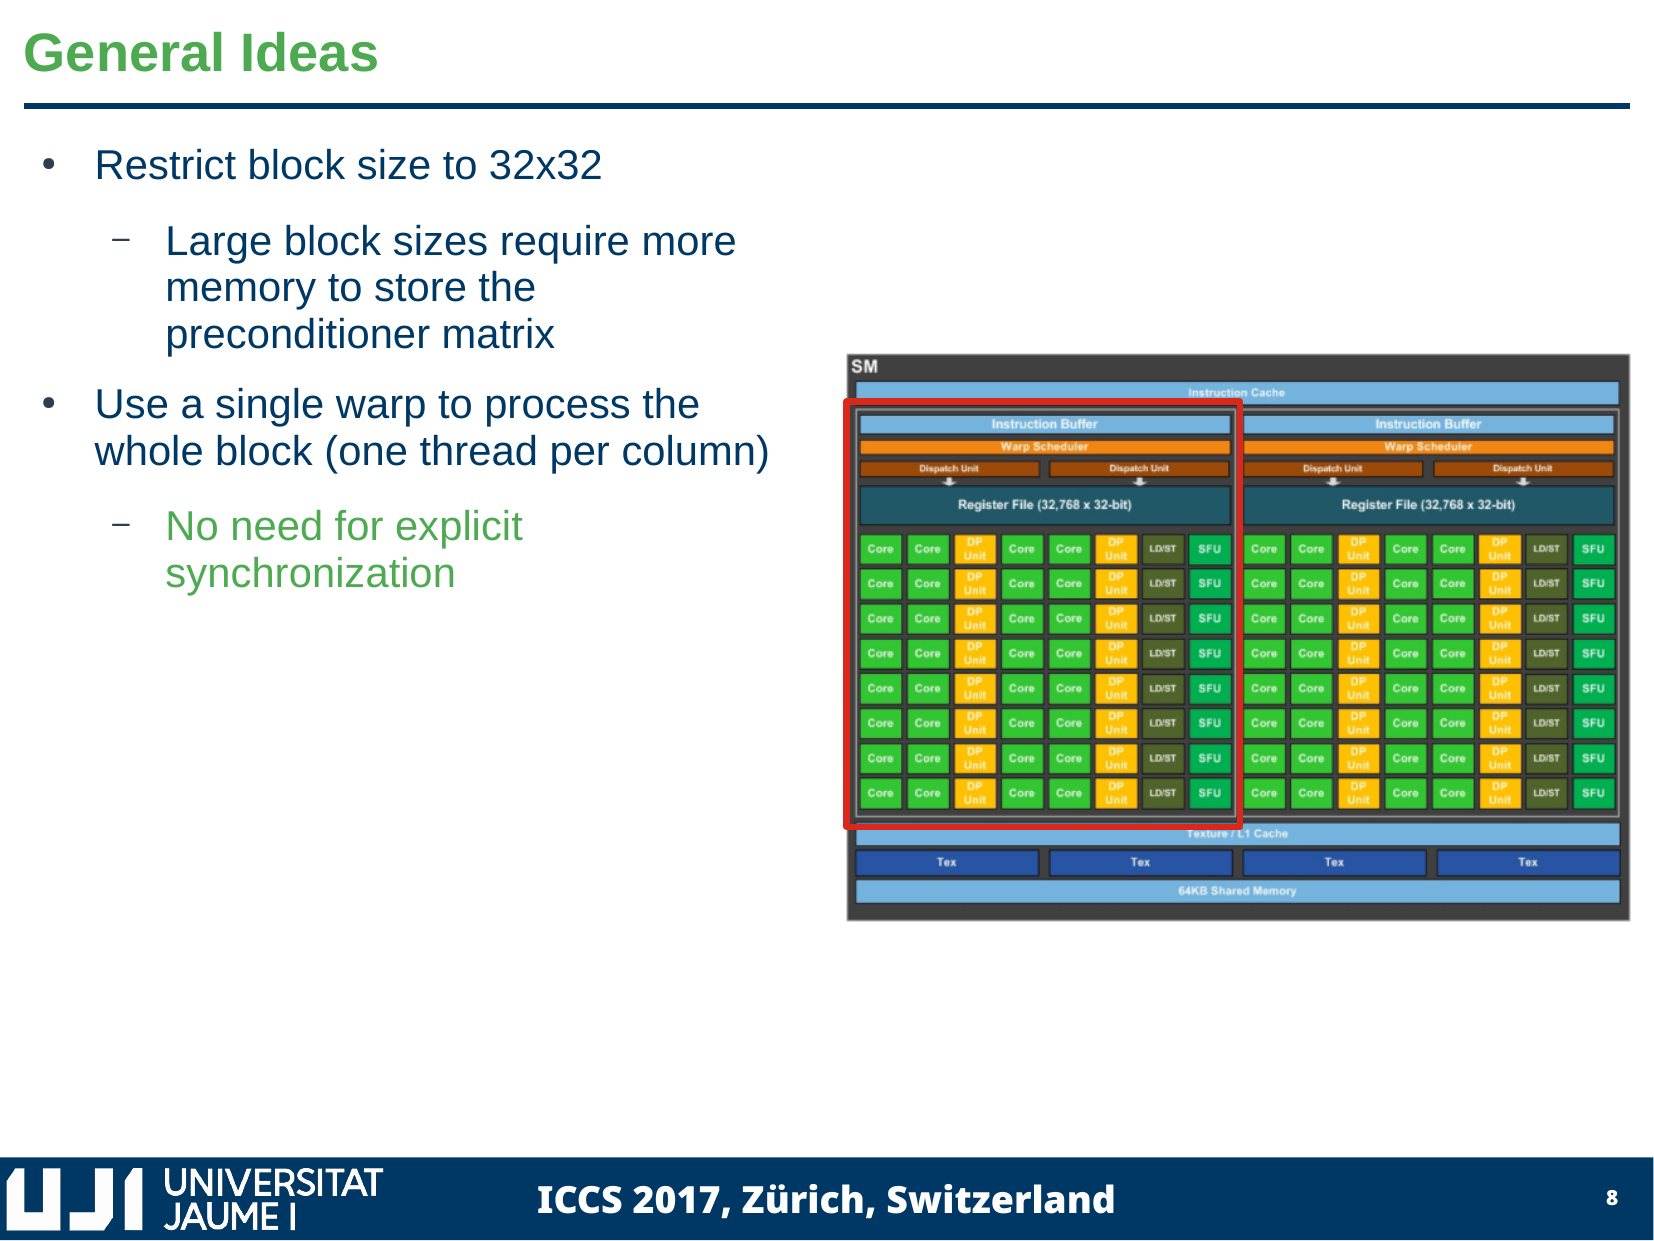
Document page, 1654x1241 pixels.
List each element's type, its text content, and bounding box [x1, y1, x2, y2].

picture [850, 405, 1237, 824]
picture [846, 291, 1631, 984]
picture [0, 1158, 390, 1241]
title General Ideas [23, 0, 1630, 107]
list Restrict block size to 32x32 Large block sizes require more memory to store the preconditioner matrix Use a single warp to process the whole block (one thread per column) No need for explicit synchronization [23, 141, 808, 1134]
